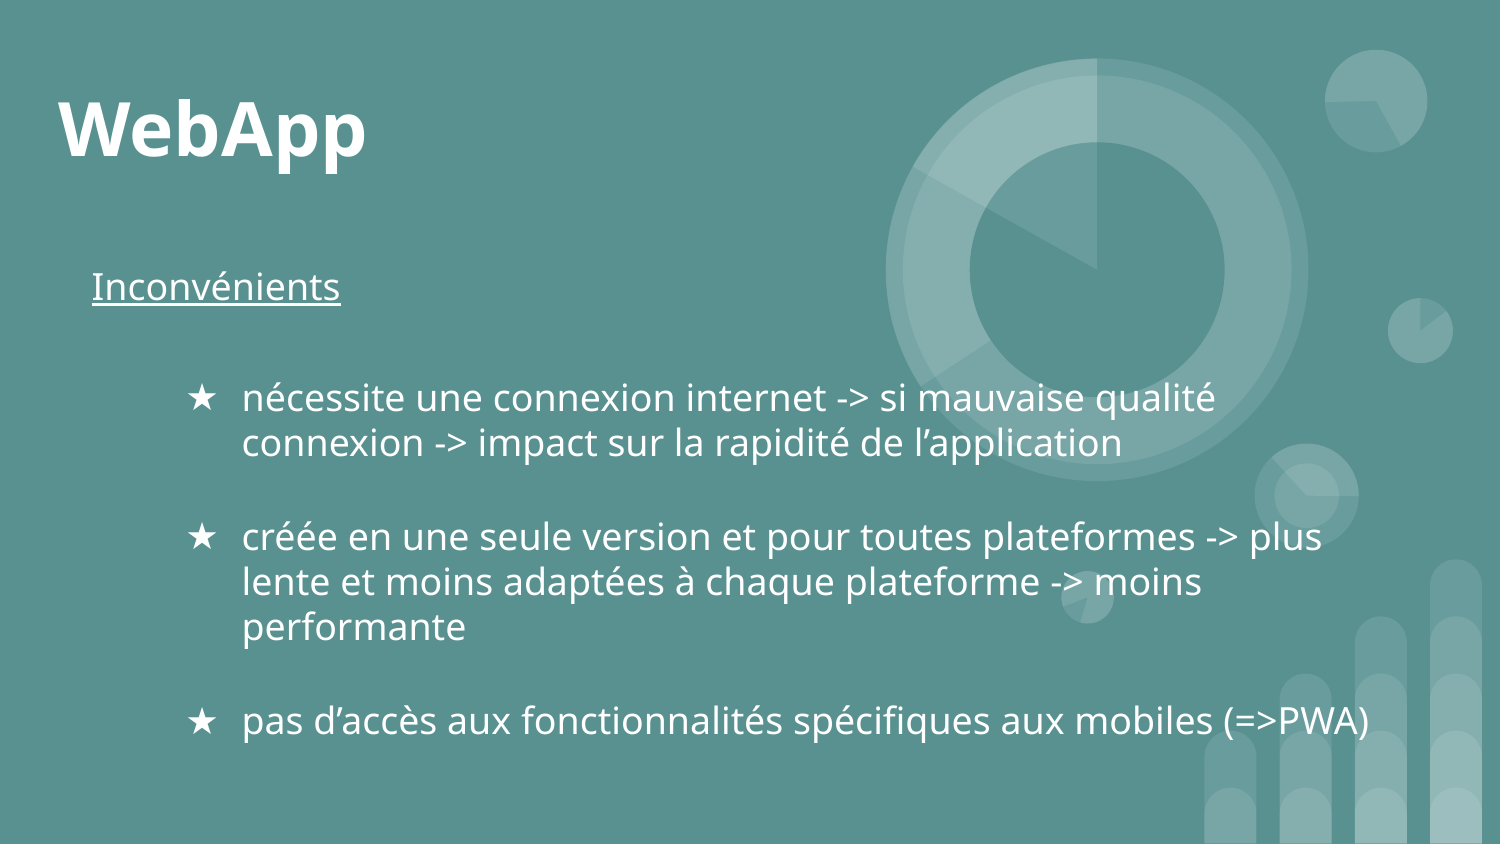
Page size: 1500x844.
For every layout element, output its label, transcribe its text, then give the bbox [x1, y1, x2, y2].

title WebApp [43, 51, 1468, 202]
subtitle Inconvénients nécessite une connexion internet -> si mauvaise qualité connexion -> impact sur la rapidité de l’application créée en une seule version et pour toutes plateformes -> plus lente et moins adaptées à chaque plateforme -> moins performante pas d’accès aux fonctionnalités spécifiques aux mobiles (=>PWA) [76, 247, 1413, 675]
